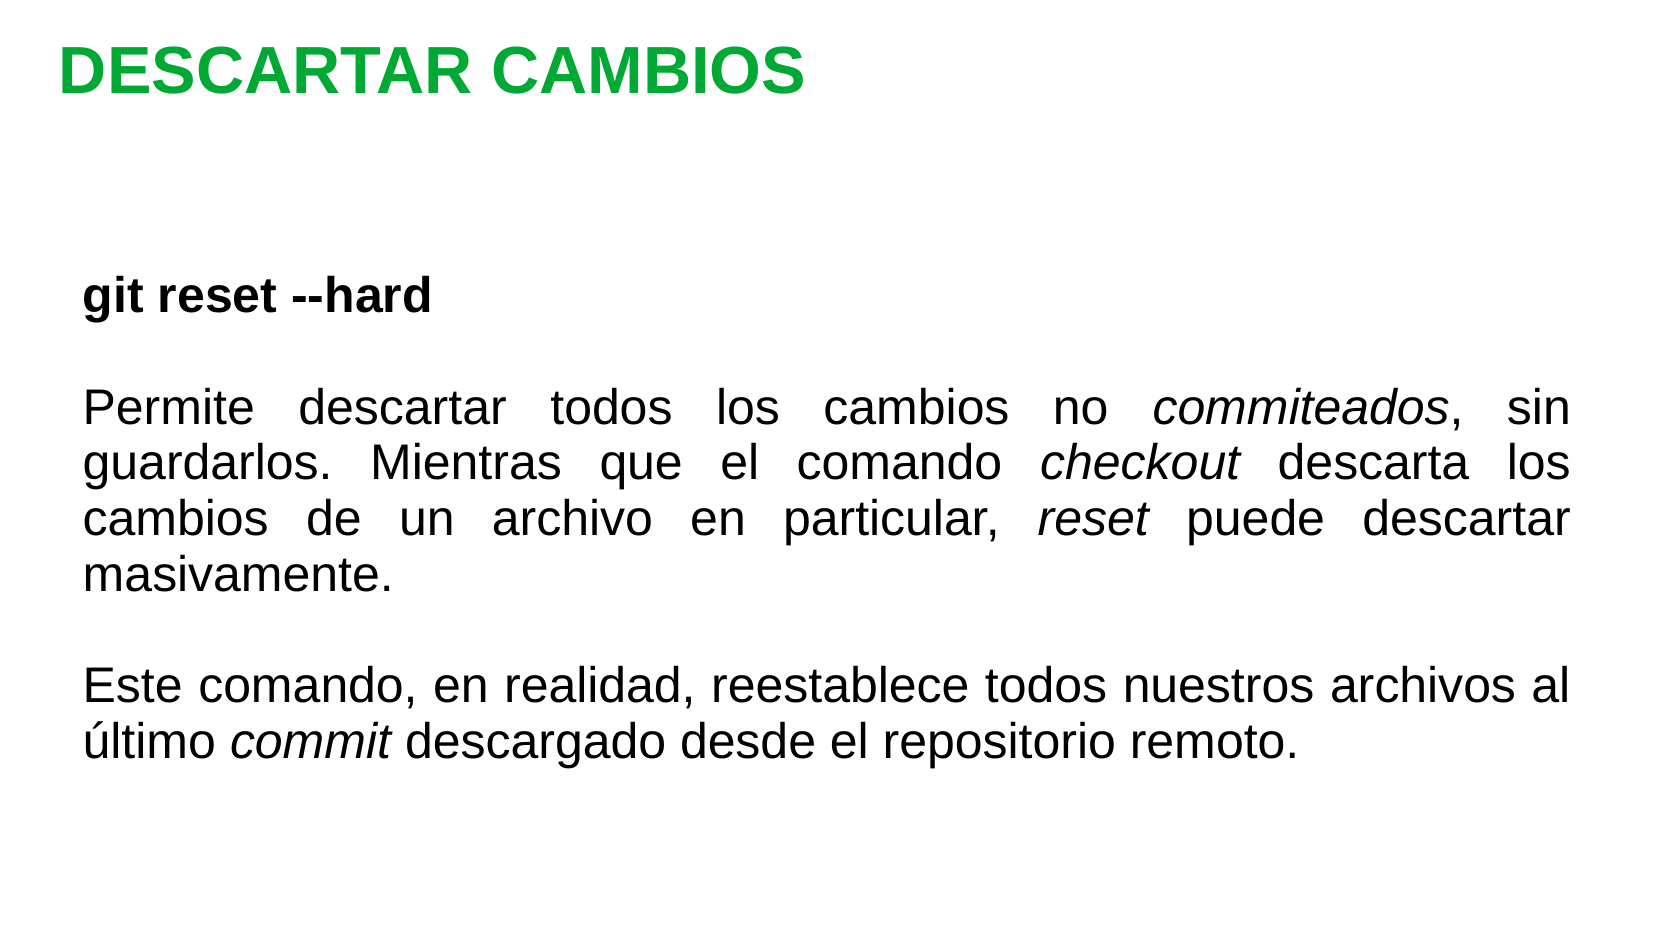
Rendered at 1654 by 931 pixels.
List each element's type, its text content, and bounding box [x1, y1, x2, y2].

title DESCARTAR CAMBIOS [59, 24, 1548, 118]
subtitle git reset --hard Permite descartar todos los cambios no commiteados, sin guardarlos. Mientras que el comando checkout descarta los cambios de un archivo en particular, reset puede descartar masivamente. Este comando, en realidad, reestablece todos nuestros archivos al último commit descargado desde el repositorio remoto. [82, 155, 1571, 881]
